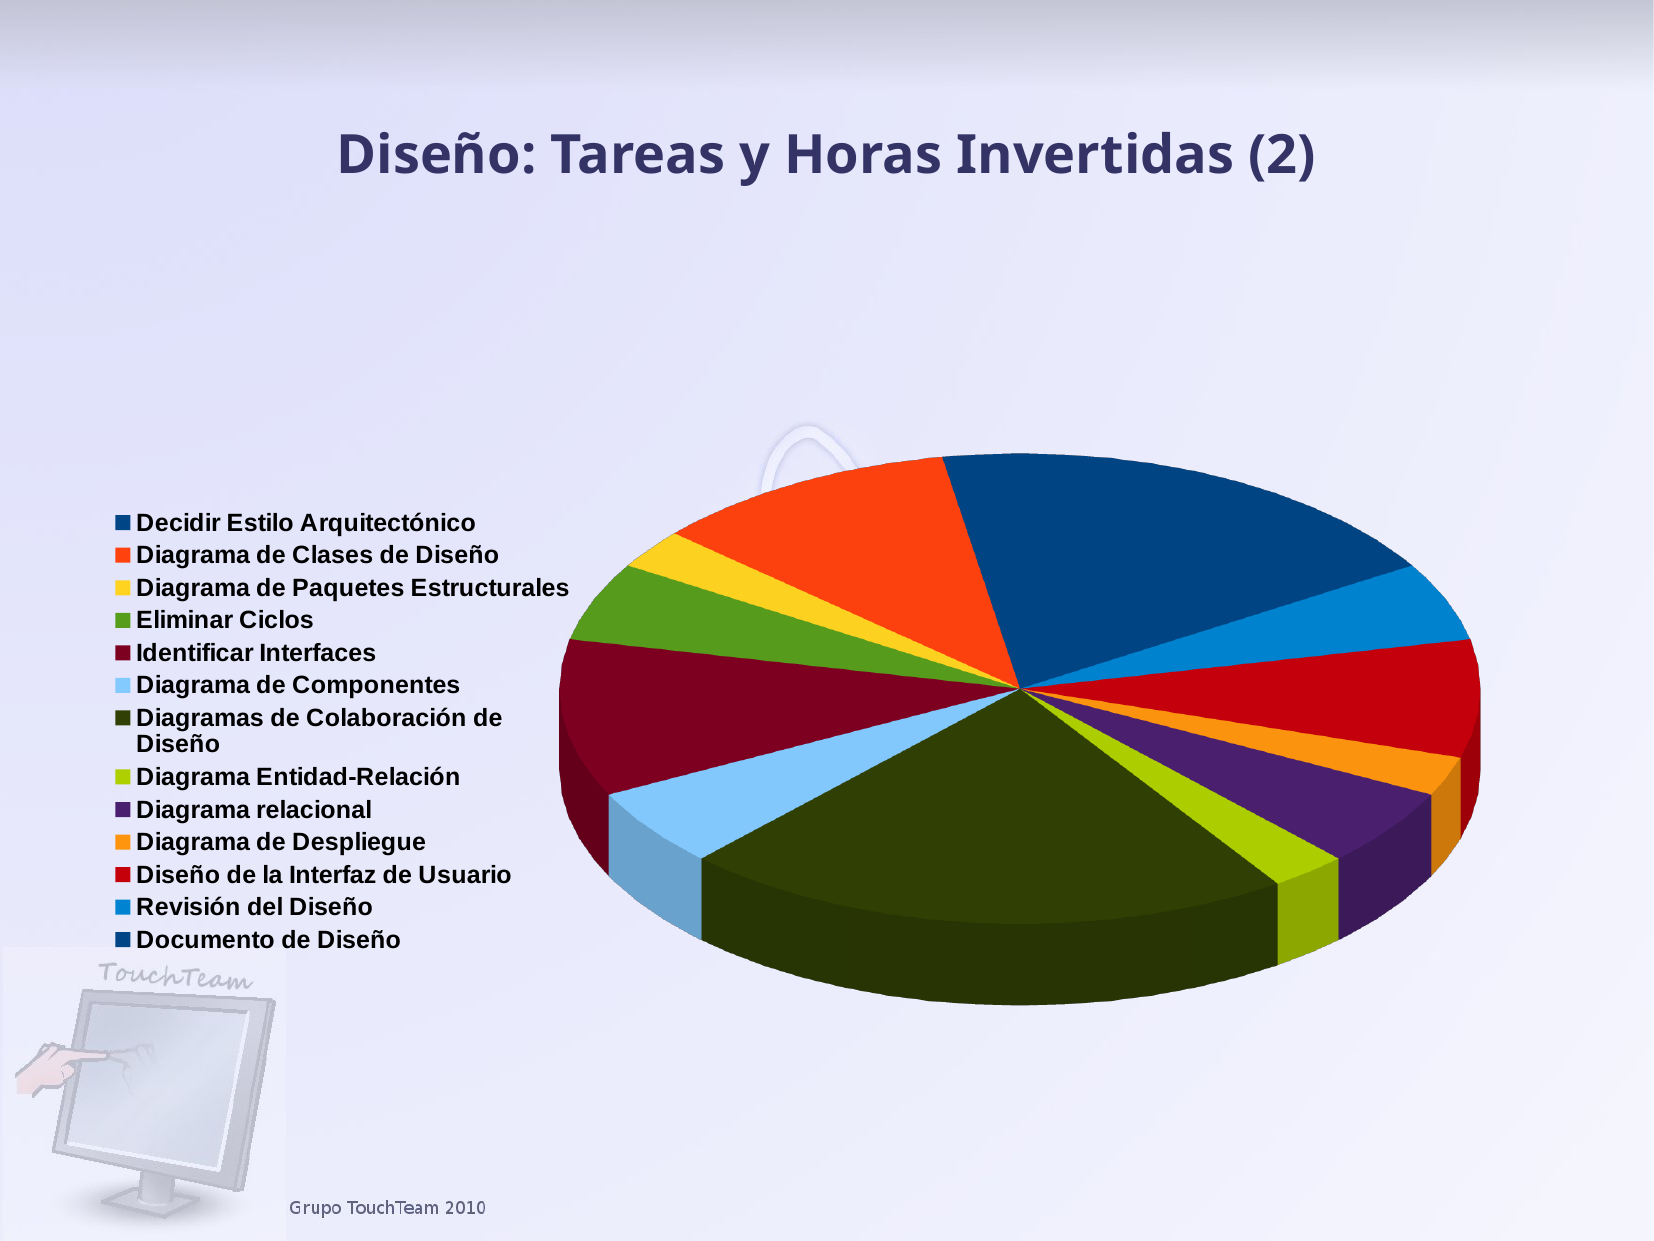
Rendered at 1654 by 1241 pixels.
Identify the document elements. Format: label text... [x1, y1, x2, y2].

picture [0, 0, 1654, 1241]
chart [94, 210, 1601, 1241]
title Diseño: Tareas y Horas Invertidas (2) [82, 56, 1571, 250]
